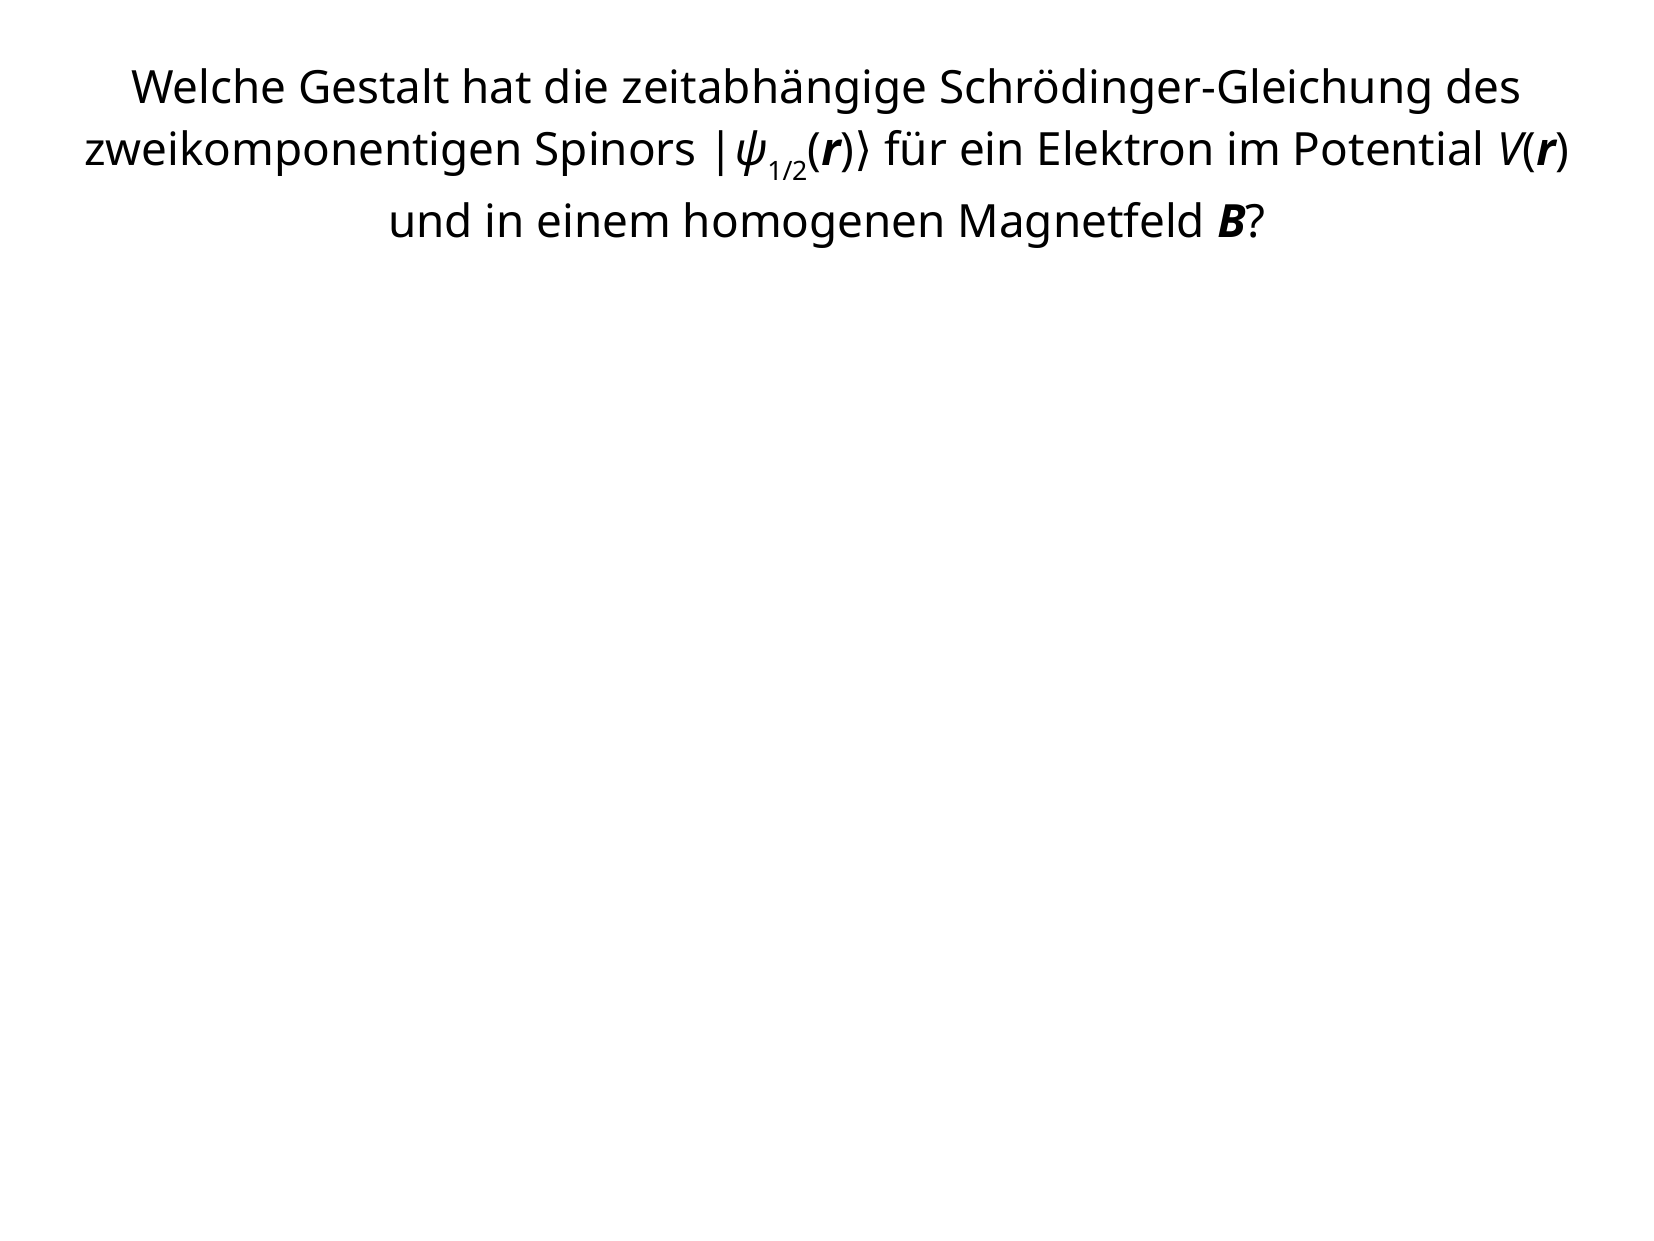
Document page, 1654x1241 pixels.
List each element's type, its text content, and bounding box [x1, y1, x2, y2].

title Welche Gestalt hat die zeitabhängige Schrödinger-Gleichung des zweikomponentigen Spinors |ψ1/2(r)⟩ für ein Elektron im Potential V(r) und in einem homogenen Magnetfeld B? [82, 49, 1571, 257]
